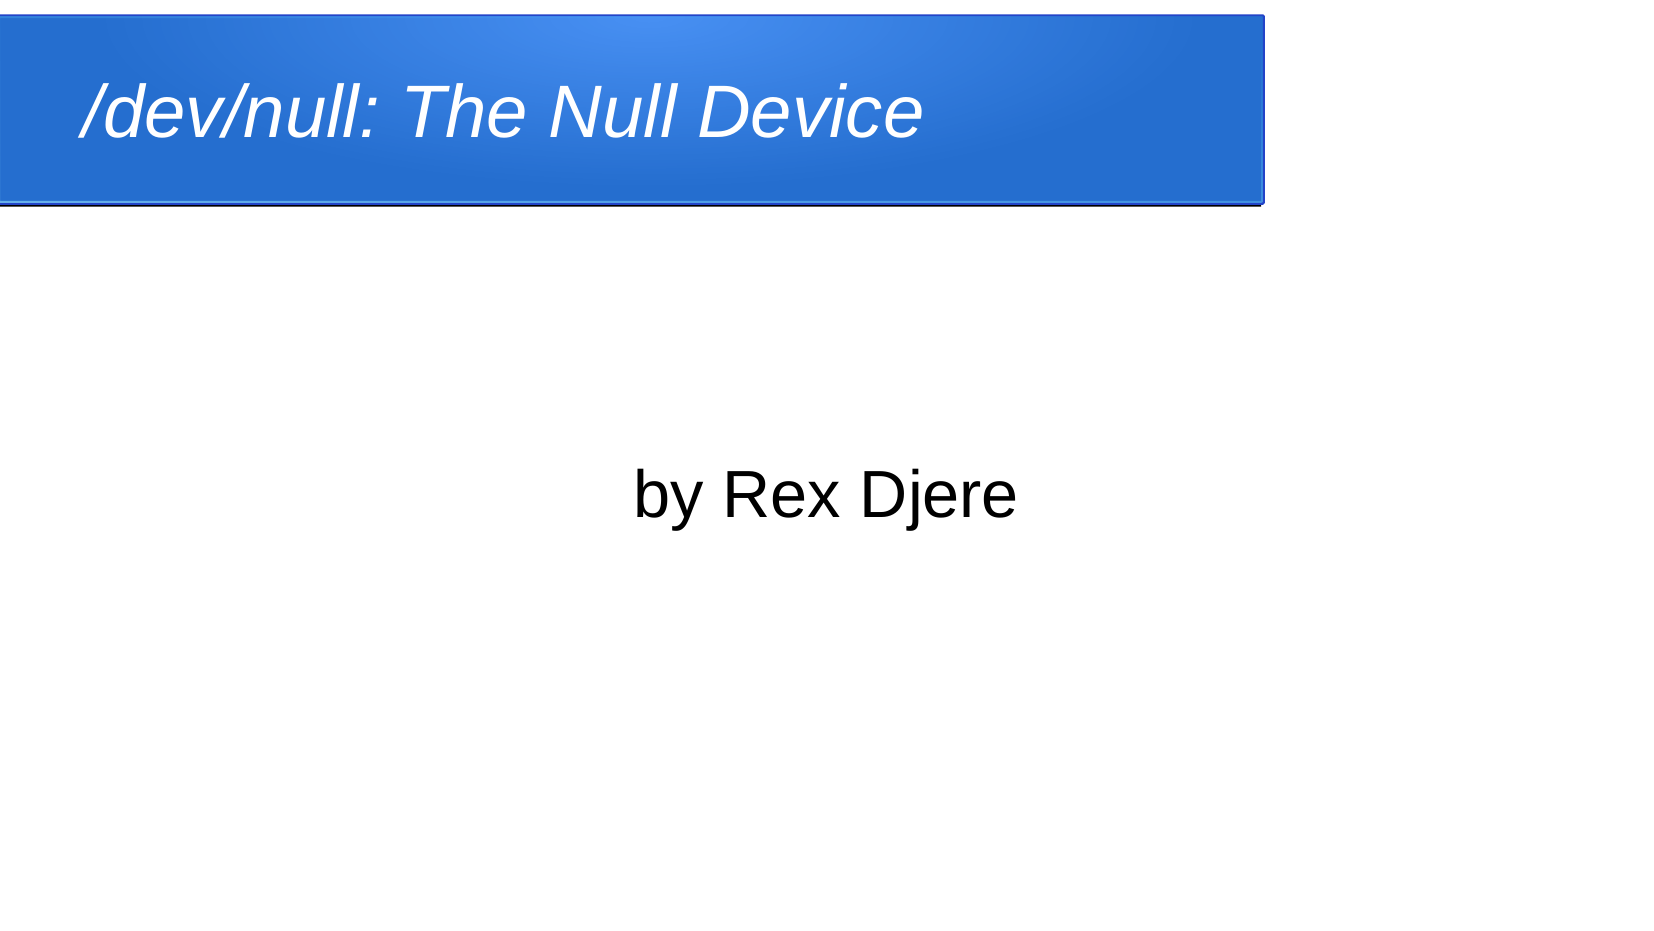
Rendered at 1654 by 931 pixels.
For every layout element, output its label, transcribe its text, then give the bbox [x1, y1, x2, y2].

subtitle by Rex Djere [82, 224, 1571, 764]
title /dev/null: The Null Device [82, 35, 1235, 189]
